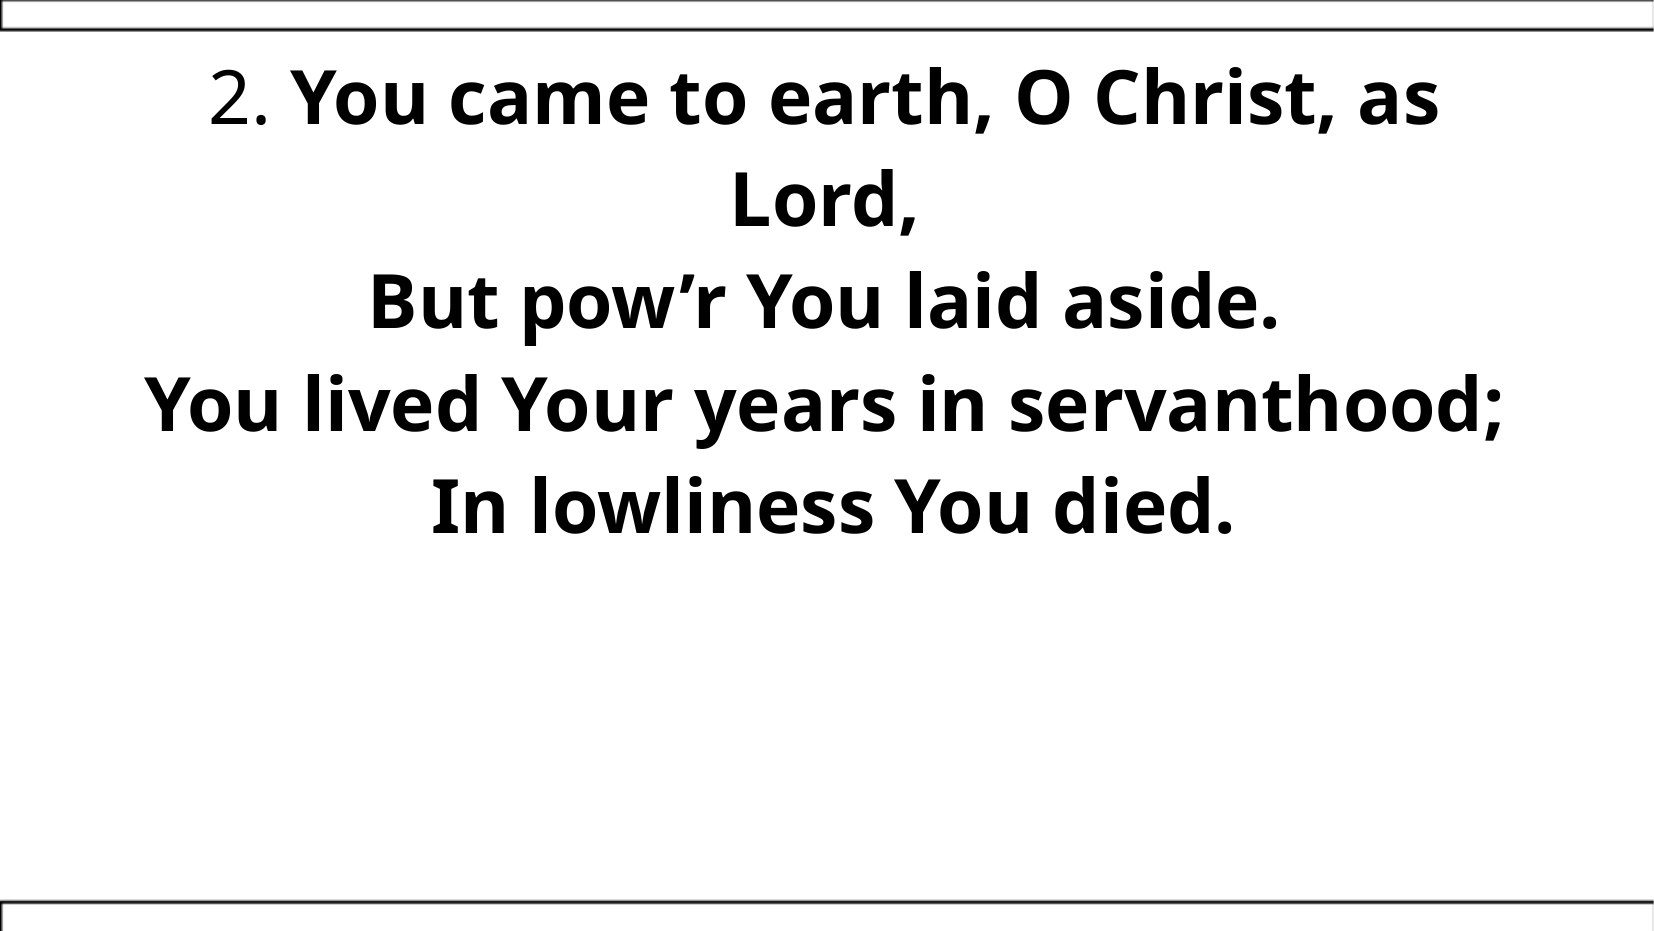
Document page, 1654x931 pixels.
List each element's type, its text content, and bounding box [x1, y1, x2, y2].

text_box 2. You came to earth, O Christ, as Lord, But pow’r You laid aside. You lived Your years in servanthood; In lowliness You died. [105, 36, 1546, 479]
picture [0, 0, 1654, 931]
